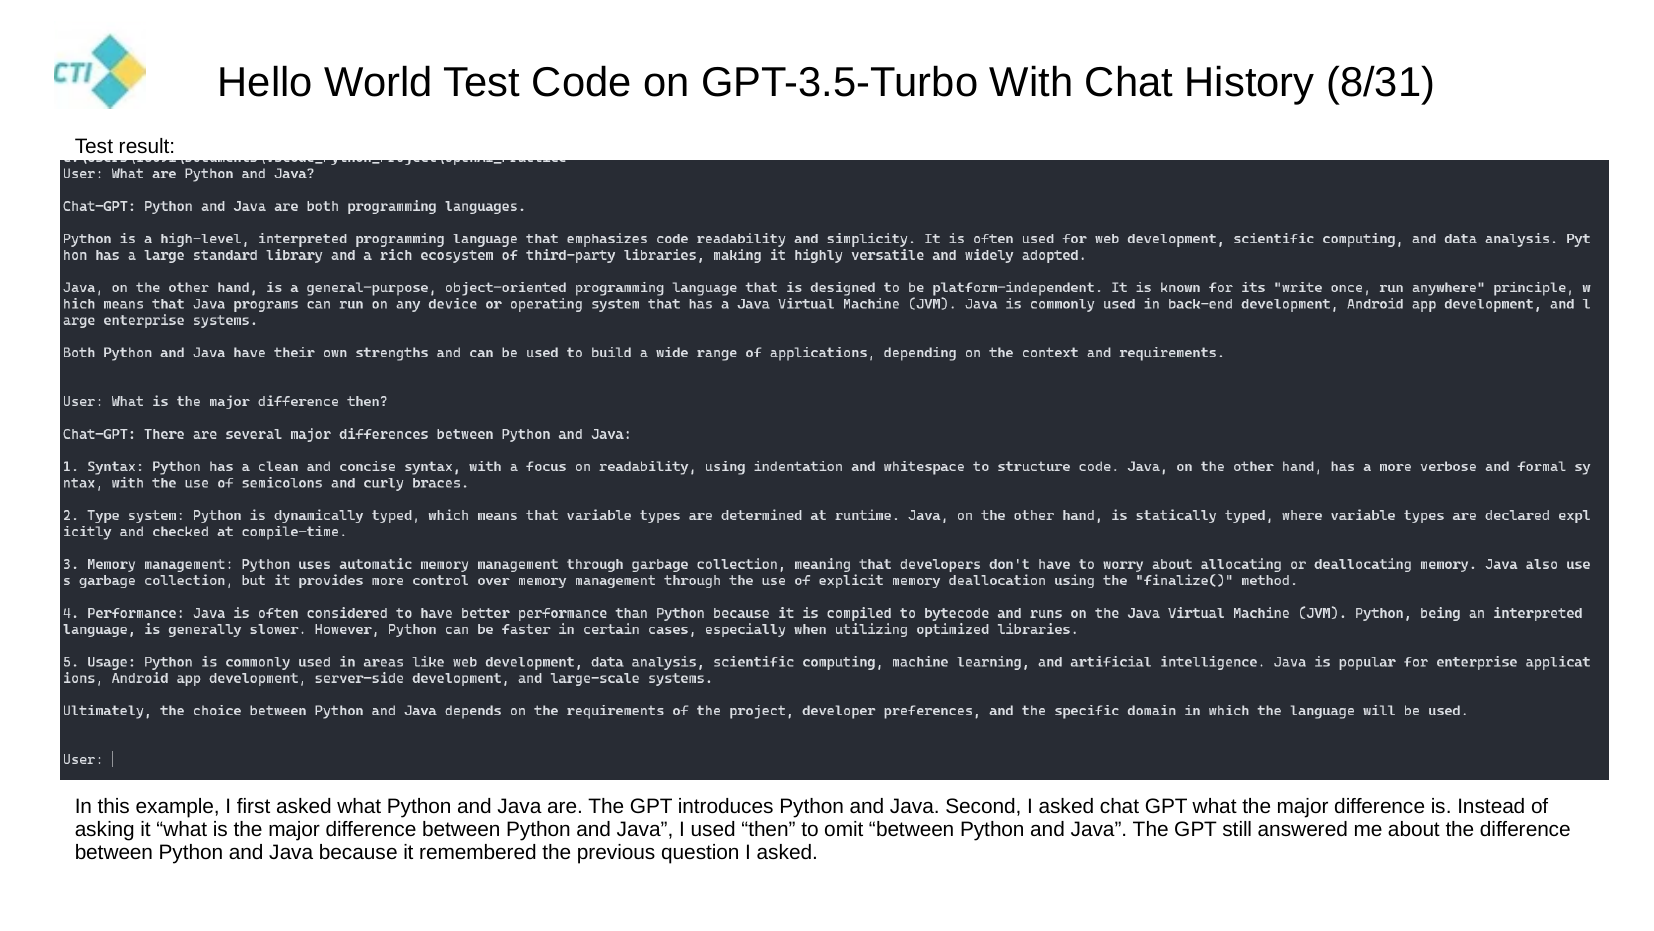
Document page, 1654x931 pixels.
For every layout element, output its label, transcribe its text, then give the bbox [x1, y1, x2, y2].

text_box Test result: [60, 126, 700, 160]
picture [54, 21, 146, 109]
picture [60, 160, 1609, 781]
text_box In this example, I first asked what Python and Java are. The GPT introduces Python and Java. Second, I asked chat GPT what the major difference is. Instead of asking it “what is the major difference between Python and Java”, I used “then” to omit “between Python and Java”. The GPT still answered me about the difference between Python and Java because it remembered the previous question I asked. [60, 786, 1606, 872]
title Hello World Test Code on GPT-3.5-Turbo With Chat History (8/31) [146, 58, 1571, 106]
